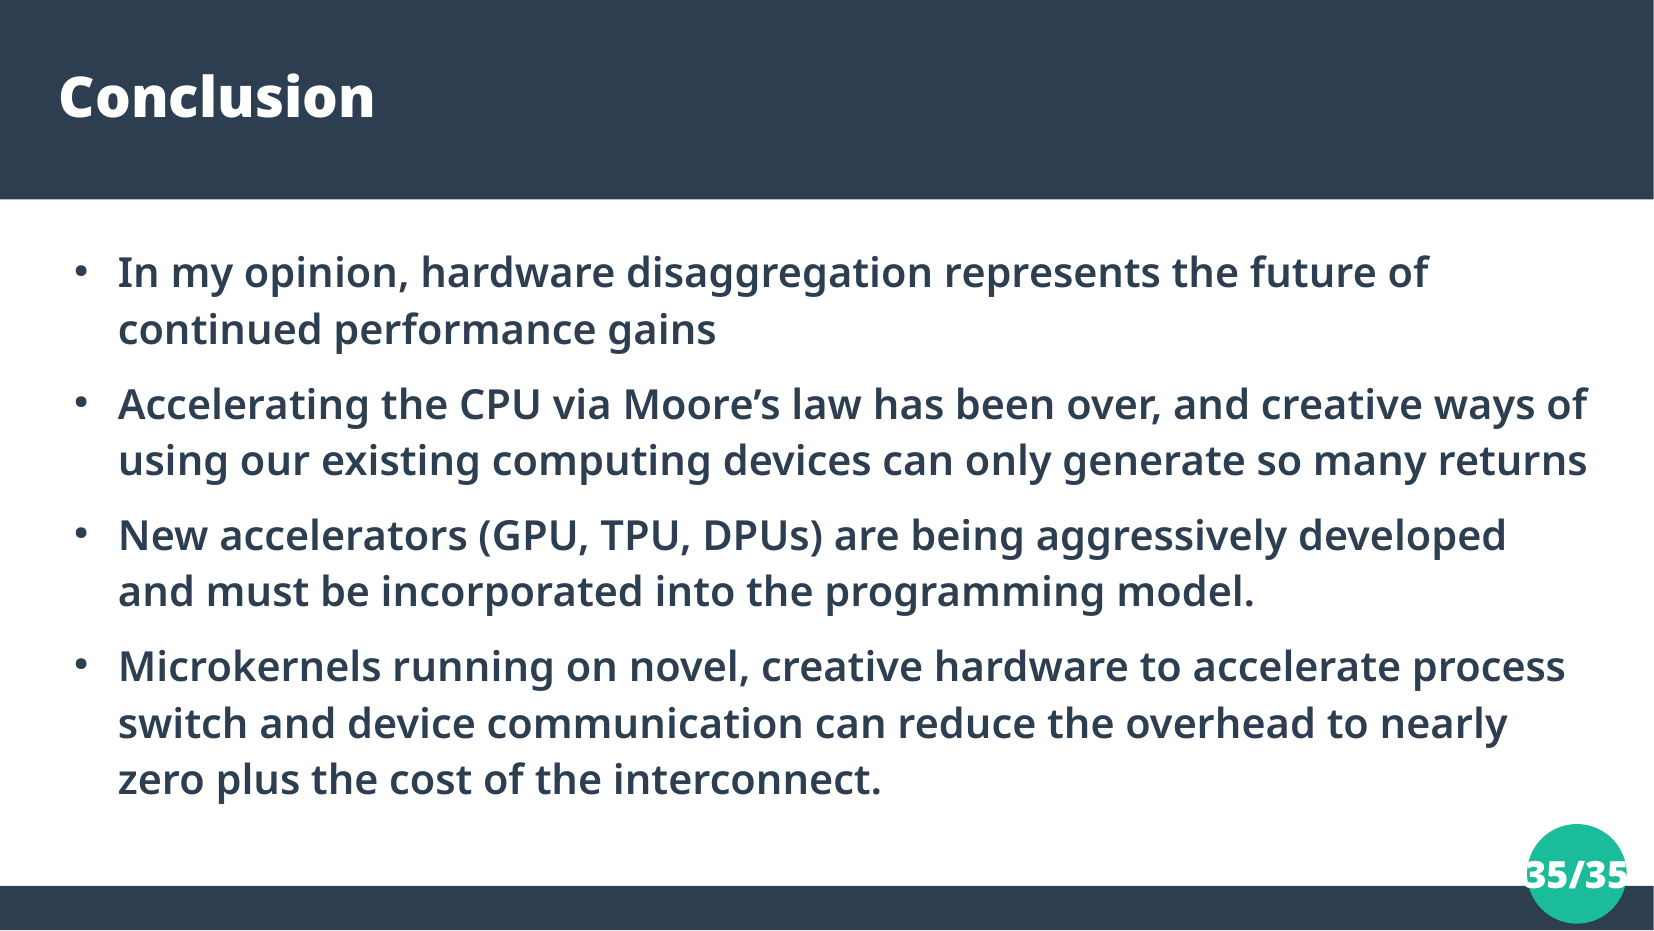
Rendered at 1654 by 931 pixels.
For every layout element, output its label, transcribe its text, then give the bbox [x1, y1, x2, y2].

title Conclusion [59, 37, 1595, 155]
list In my opinion, hardware disaggregation represents the future of continued performance gains Accelerating the CPU via Moore’s law has been over, and creative ways of using our existing computing devices can only generate so many returns New accelerators (GPU, TPU, DPUs) are being aggressively developed and must be incorporated into the programming model. Microkernels running on novel, creative hardware to accelerate process switch and device communication can reduce the overhead to nearly zero plus the cost of the interconnect. [59, 243, 1595, 864]
